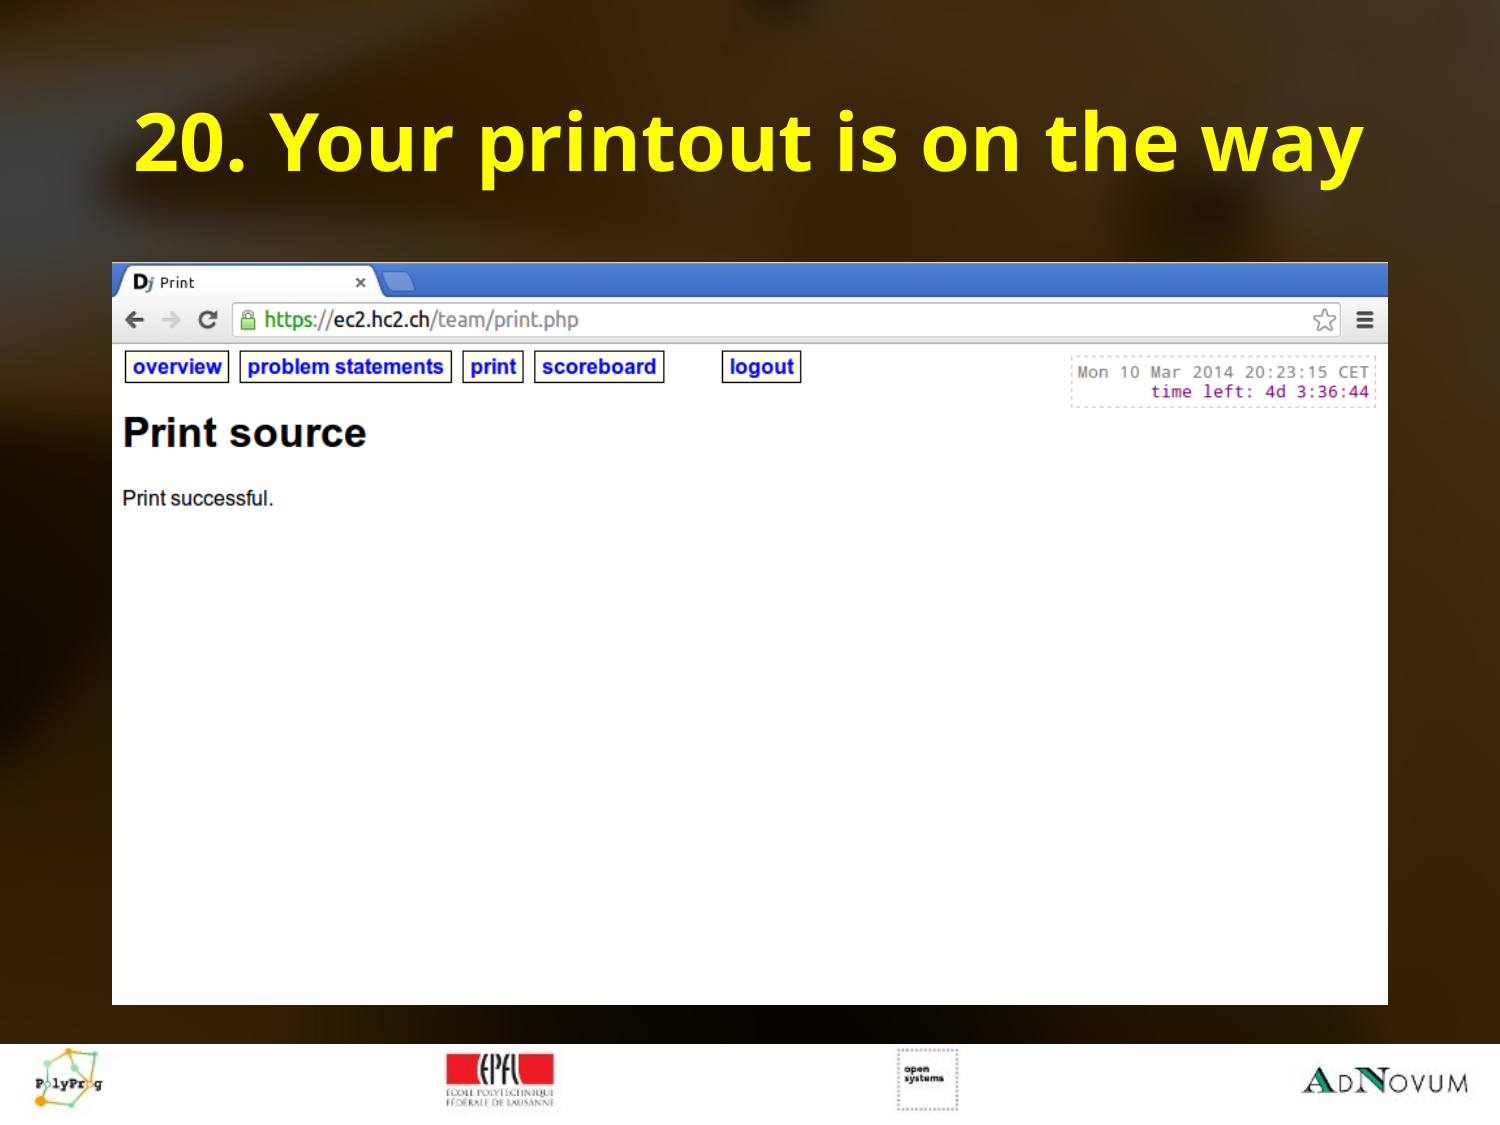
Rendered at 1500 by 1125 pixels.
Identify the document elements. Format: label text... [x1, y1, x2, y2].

picture [0, 0, 1500, 1120]
title 20. Your printout is on the way [75, 45, 1425, 233]
